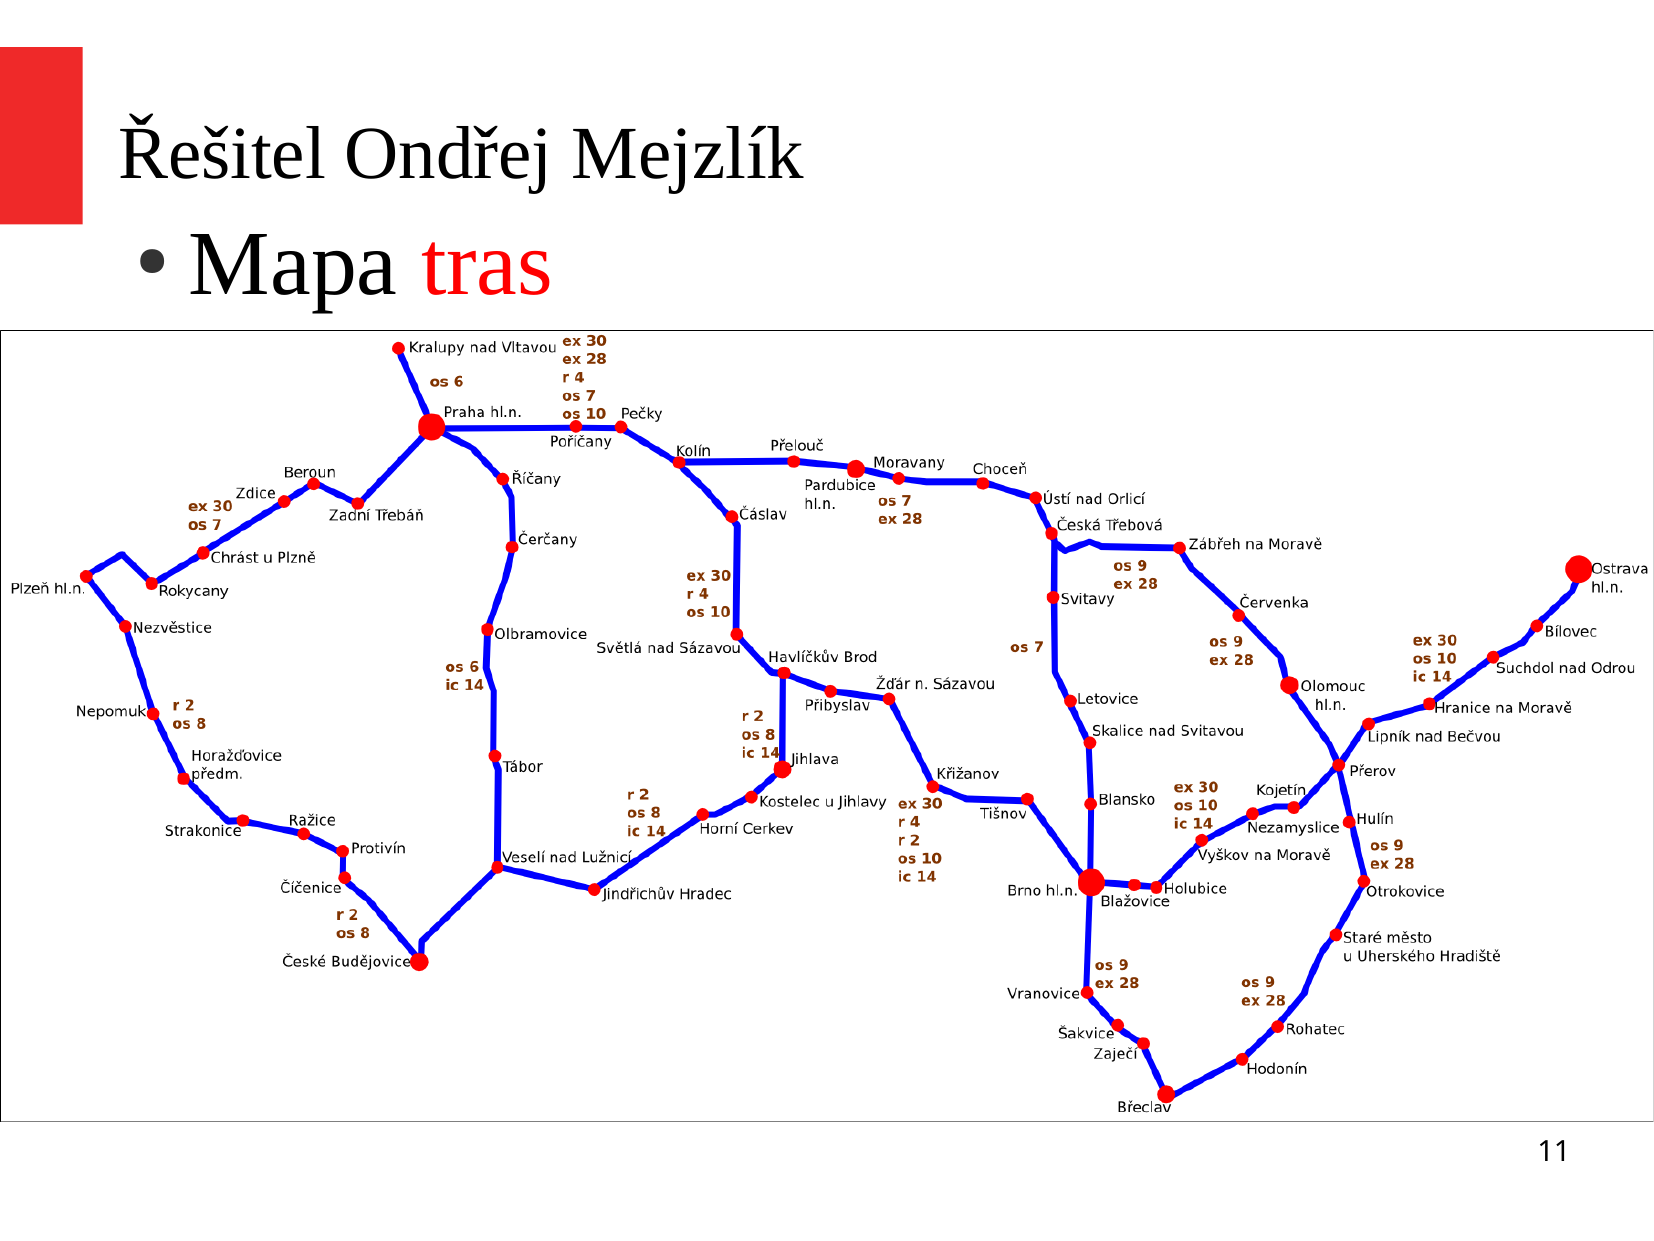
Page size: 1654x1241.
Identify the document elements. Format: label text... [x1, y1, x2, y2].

picture [0, 330, 1654, 1123]
list Mapa tras [118, 212, 1619, 330]
title Řešitel Ondřej Mejzlík [118, 49, 1571, 212]
list Mapa tras [118, 1123, 1619, 1182]
